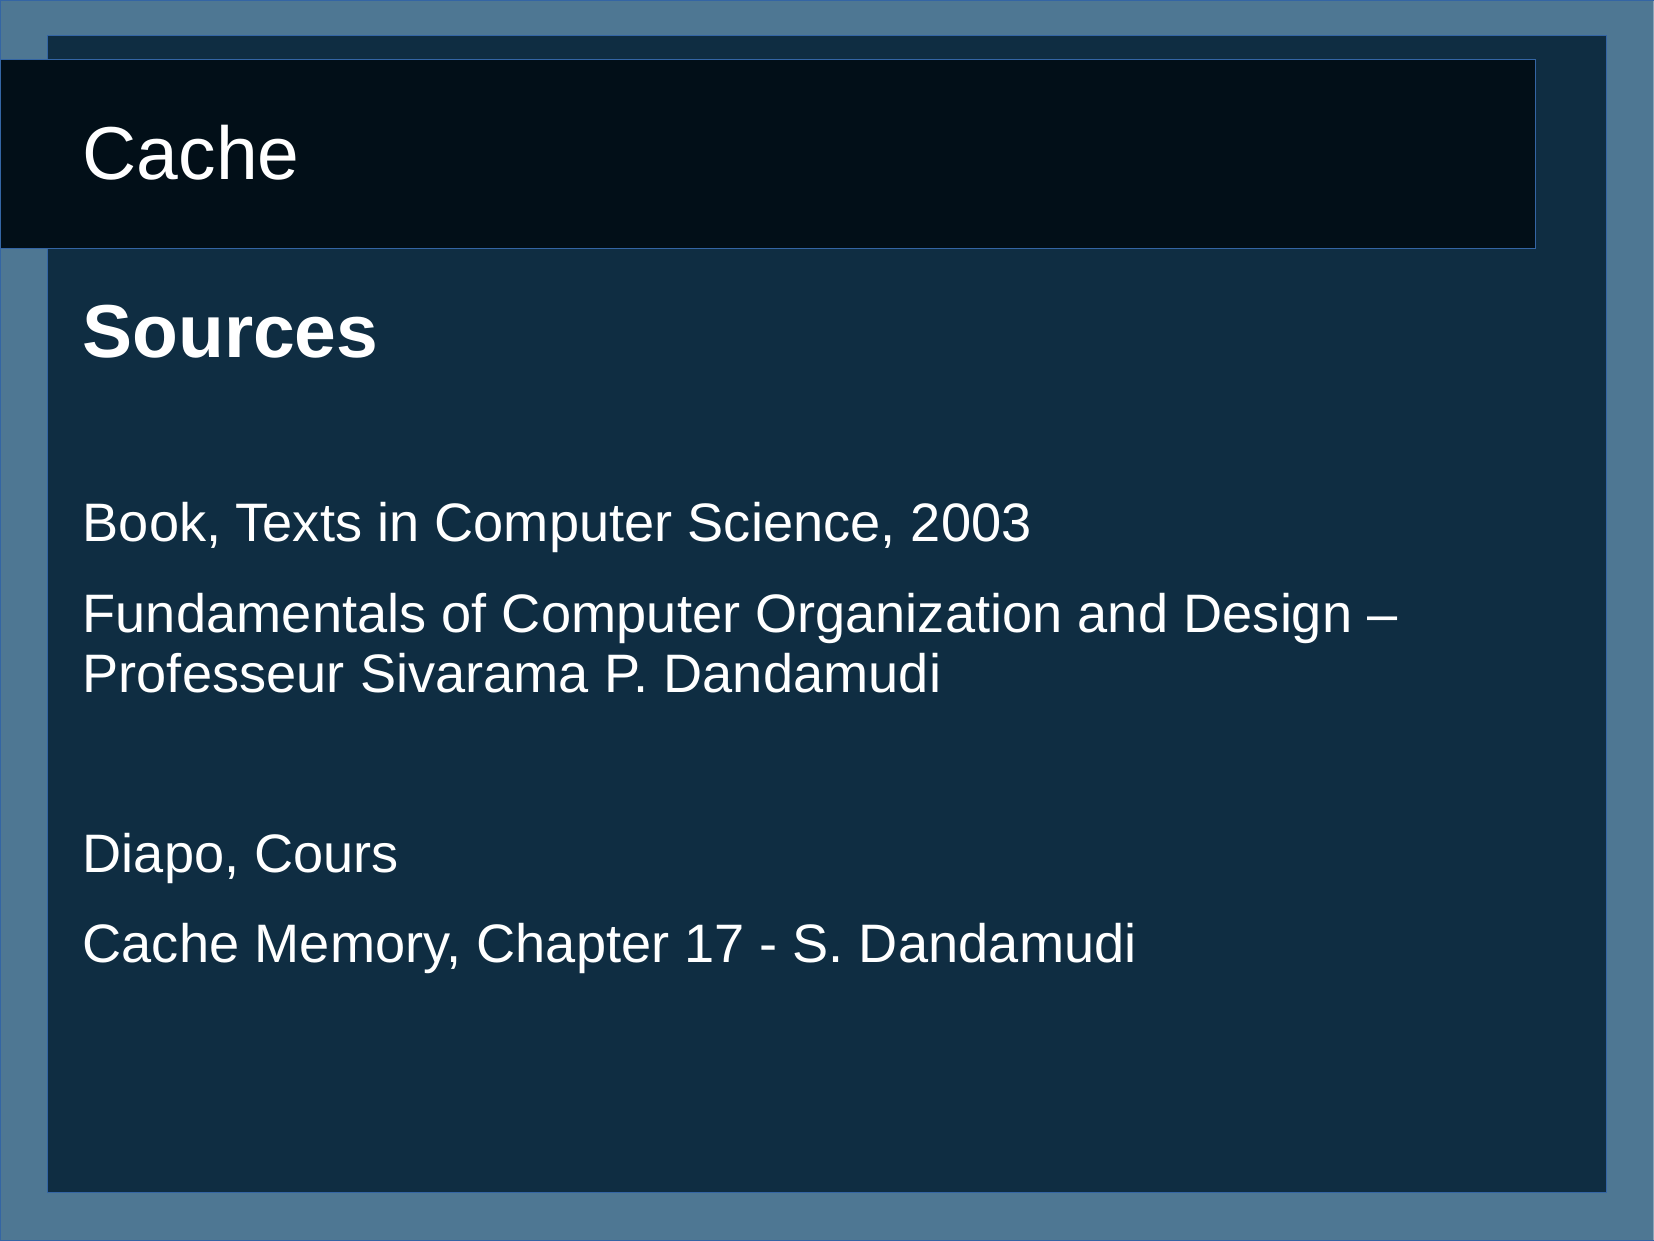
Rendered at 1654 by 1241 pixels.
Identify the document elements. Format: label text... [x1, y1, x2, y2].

list Sources Book, Texts in Computer Science, 2003 Fundamentals of Computer Organization and Design – Professeur Sivarama P. Dandamudi Diapo, Cours Cache Memory, Chapter 17 - S. Dandamudi [82, 289, 1571, 1009]
title Cache [82, 94, 1264, 213]
